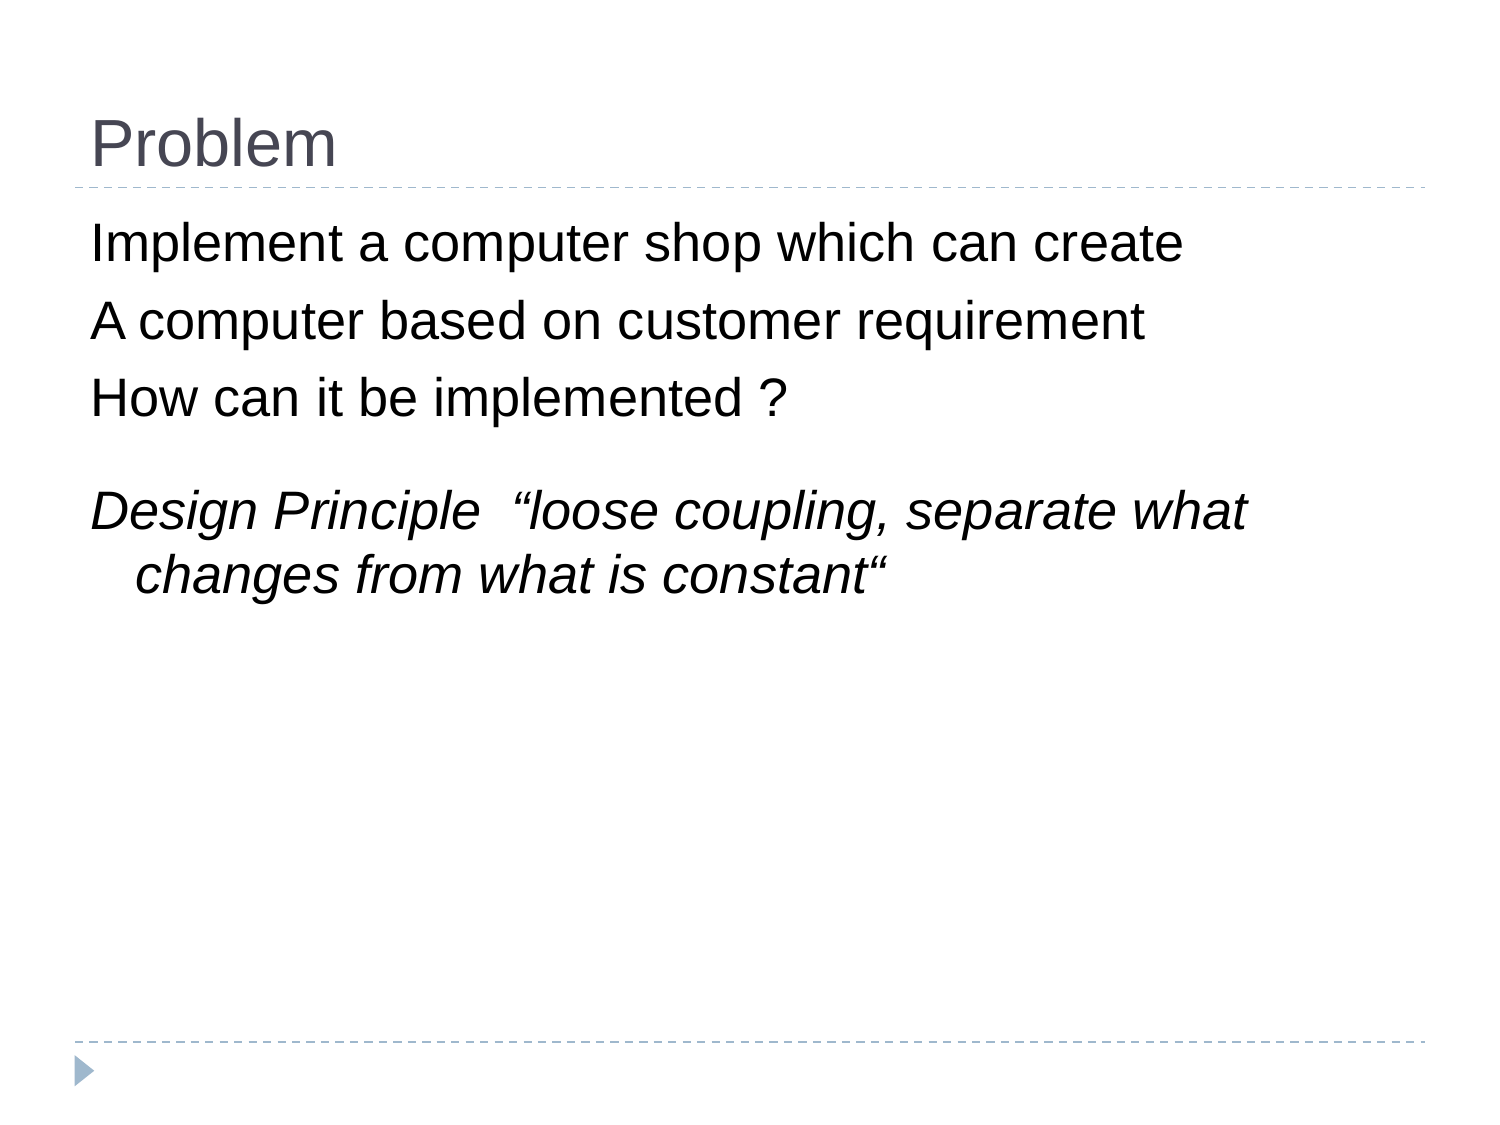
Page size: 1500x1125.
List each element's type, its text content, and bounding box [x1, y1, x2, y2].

title Problem [75, 24, 1425, 188]
list Implement a computer shop which can create A computer based on customer requirement How can it be implemented ? Design Principle “loose coupling, separate what changes from what is constant“ [75, 200, 1425, 1010]
